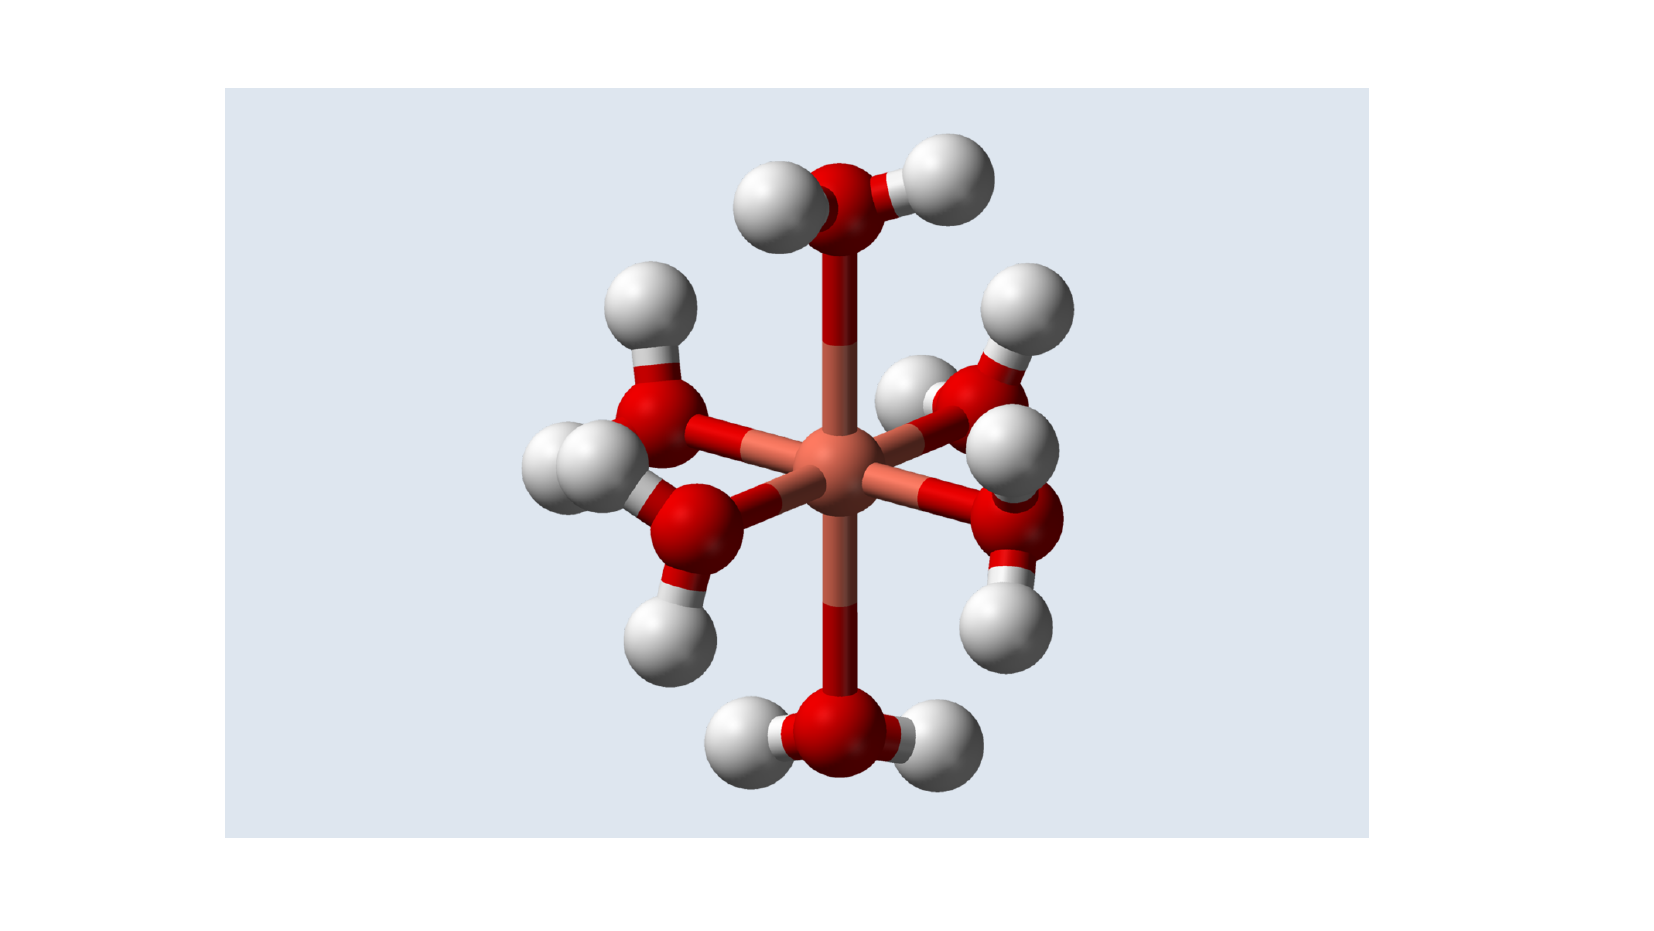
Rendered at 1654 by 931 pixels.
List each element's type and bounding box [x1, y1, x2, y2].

text_box [206, 69, 1388, 857]
picture [488, 100, 1107, 825]
